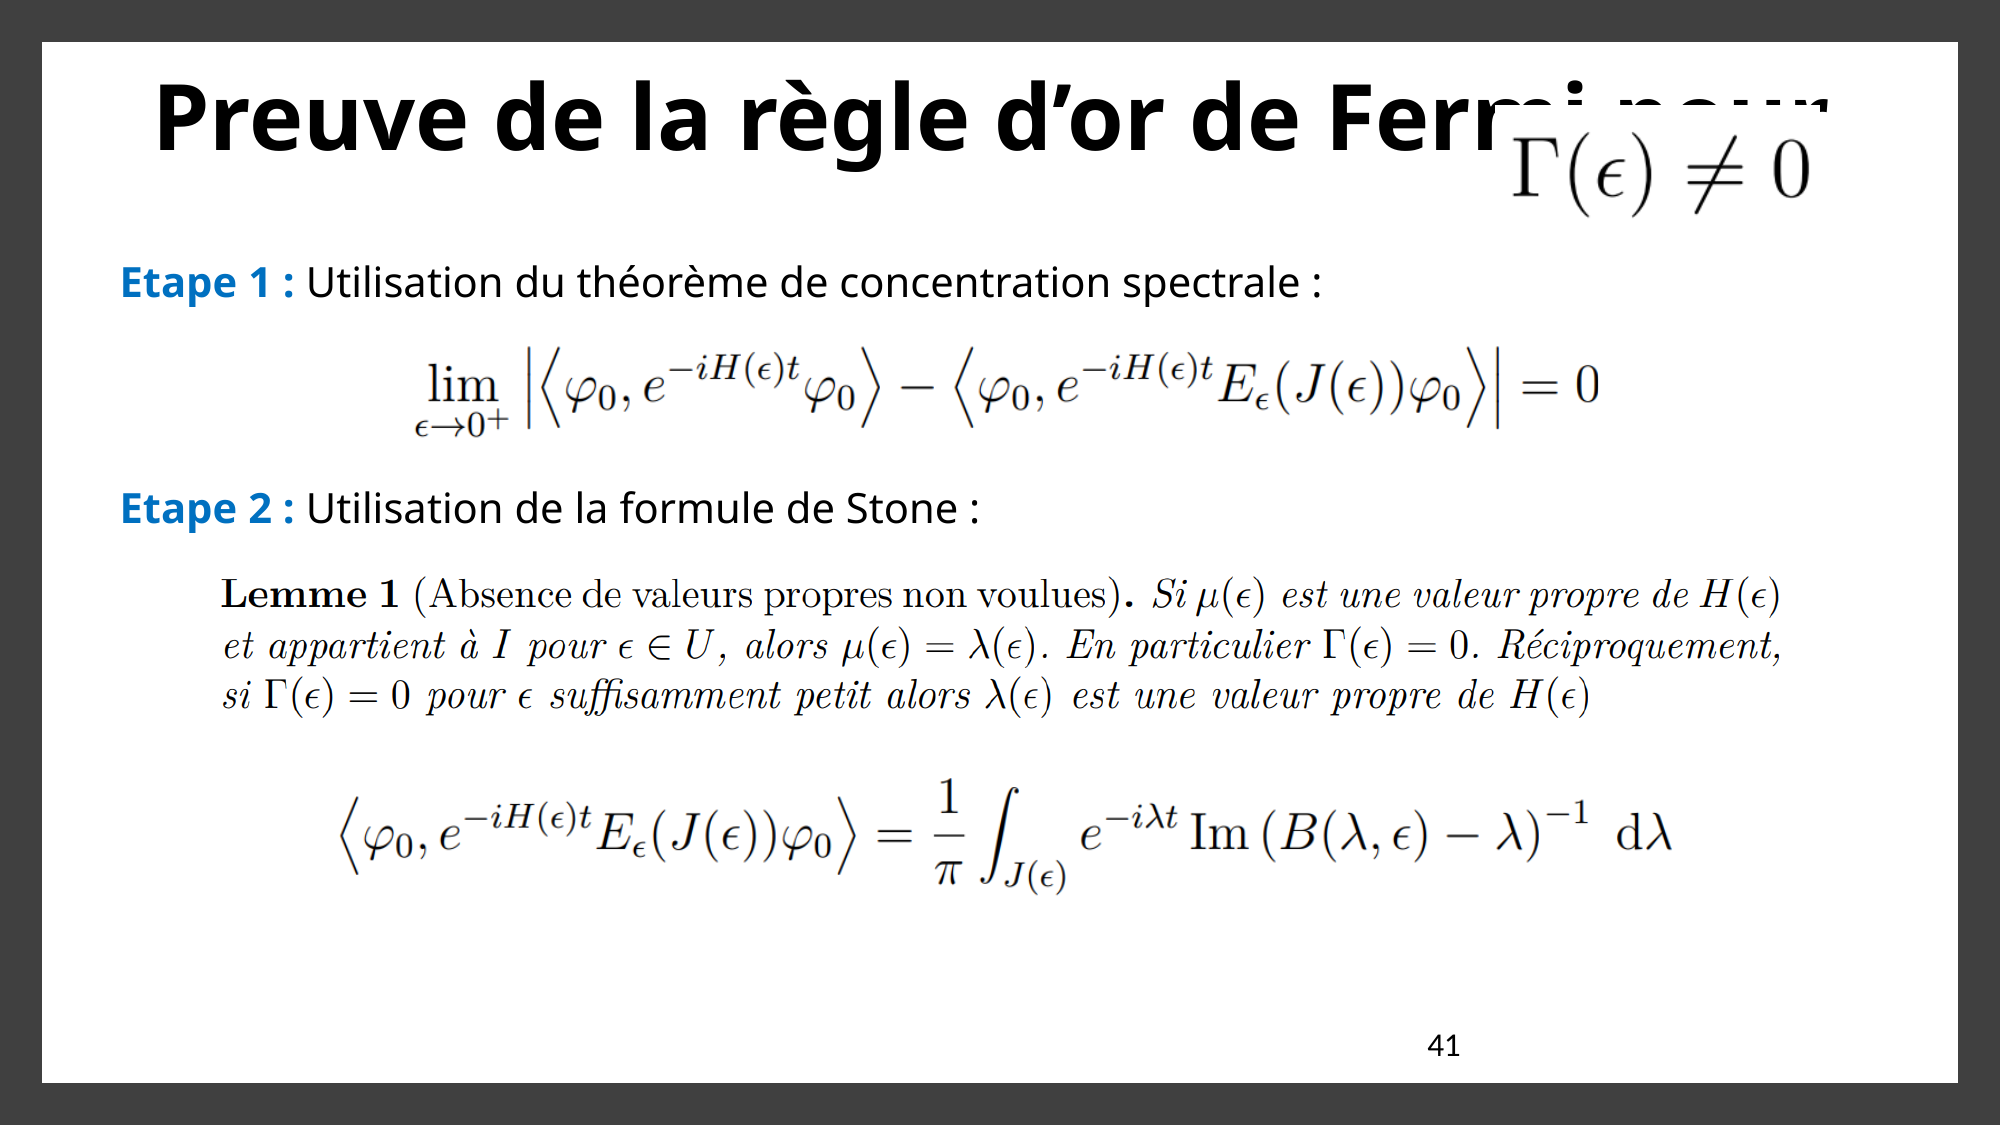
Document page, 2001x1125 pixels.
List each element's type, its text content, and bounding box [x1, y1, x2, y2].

title Preuve de la règle d’or de Fermi pour [137, 61, 1863, 248]
picture [1495, 105, 1820, 225]
text_box Etape 2 : Utilisation de la formule de Stone : [104, 474, 1932, 541]
text_box [0, 0, 2000, 1125]
picture [401, 322, 1599, 449]
picture [211, 558, 1789, 732]
picture [326, 759, 1674, 902]
text_box Etape 1 : Utilisation du théorème de concentration spectrale : [104, 248, 1932, 315]
